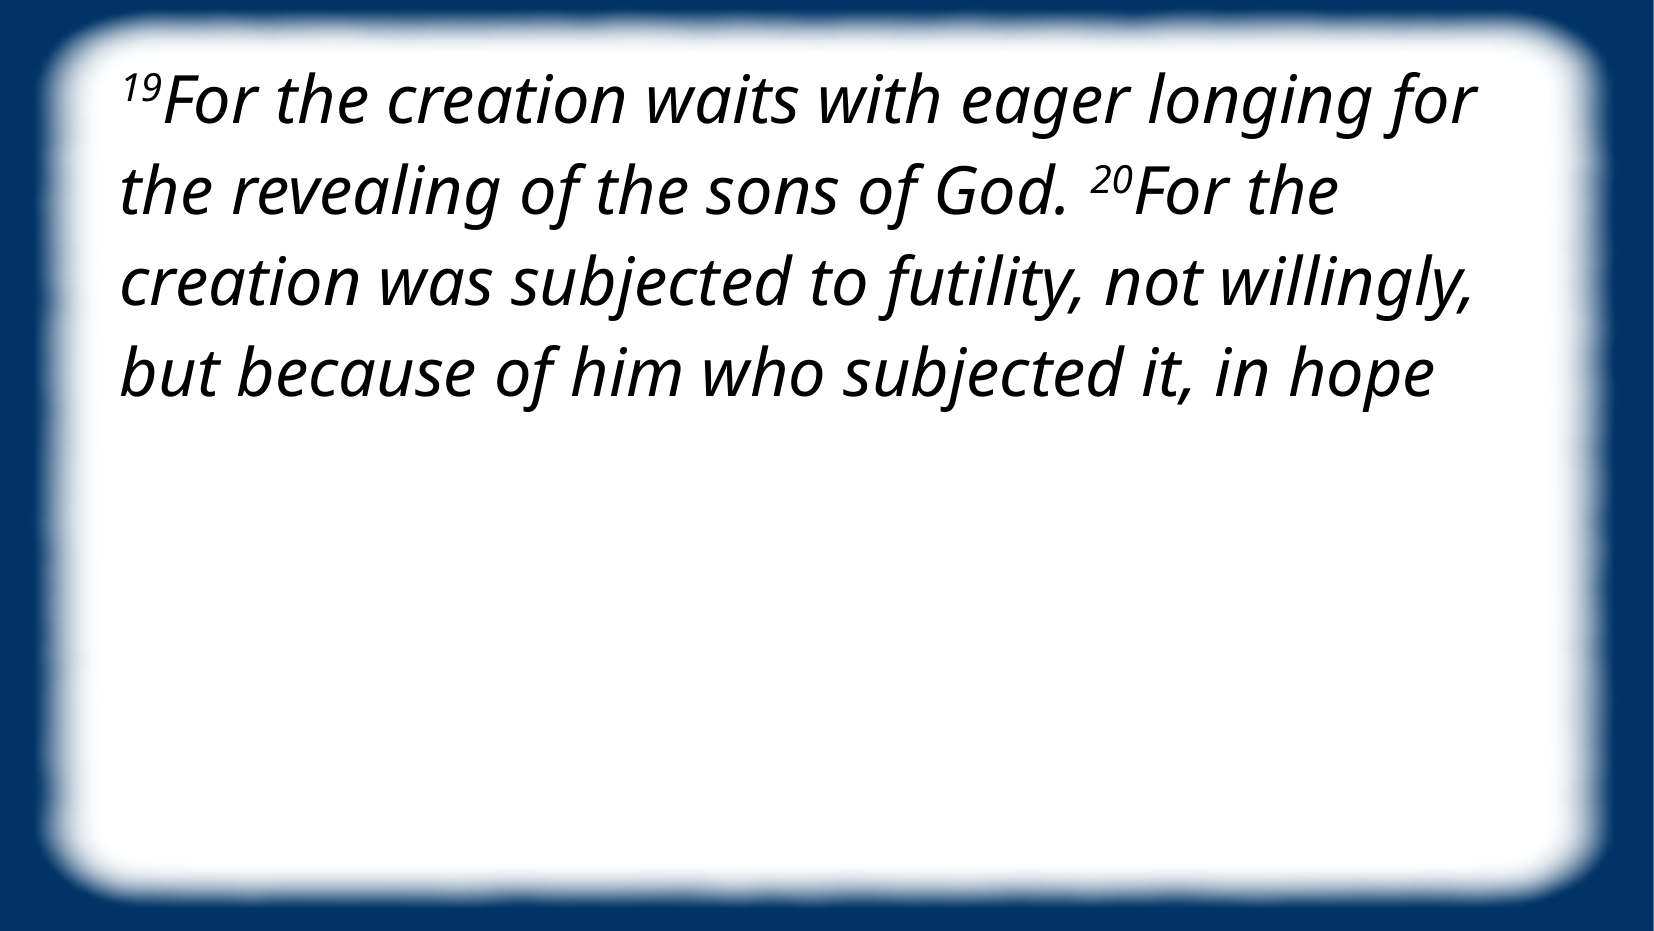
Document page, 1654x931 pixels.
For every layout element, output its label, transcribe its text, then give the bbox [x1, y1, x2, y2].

picture [0, 0, 1654, 931]
text_box 19For the creation waits with eager longing for the revealing of the sons of God. 20For the creation was subjected to futility, not willingly, but because of him who subjected it, in hope [105, 45, 1546, 415]
